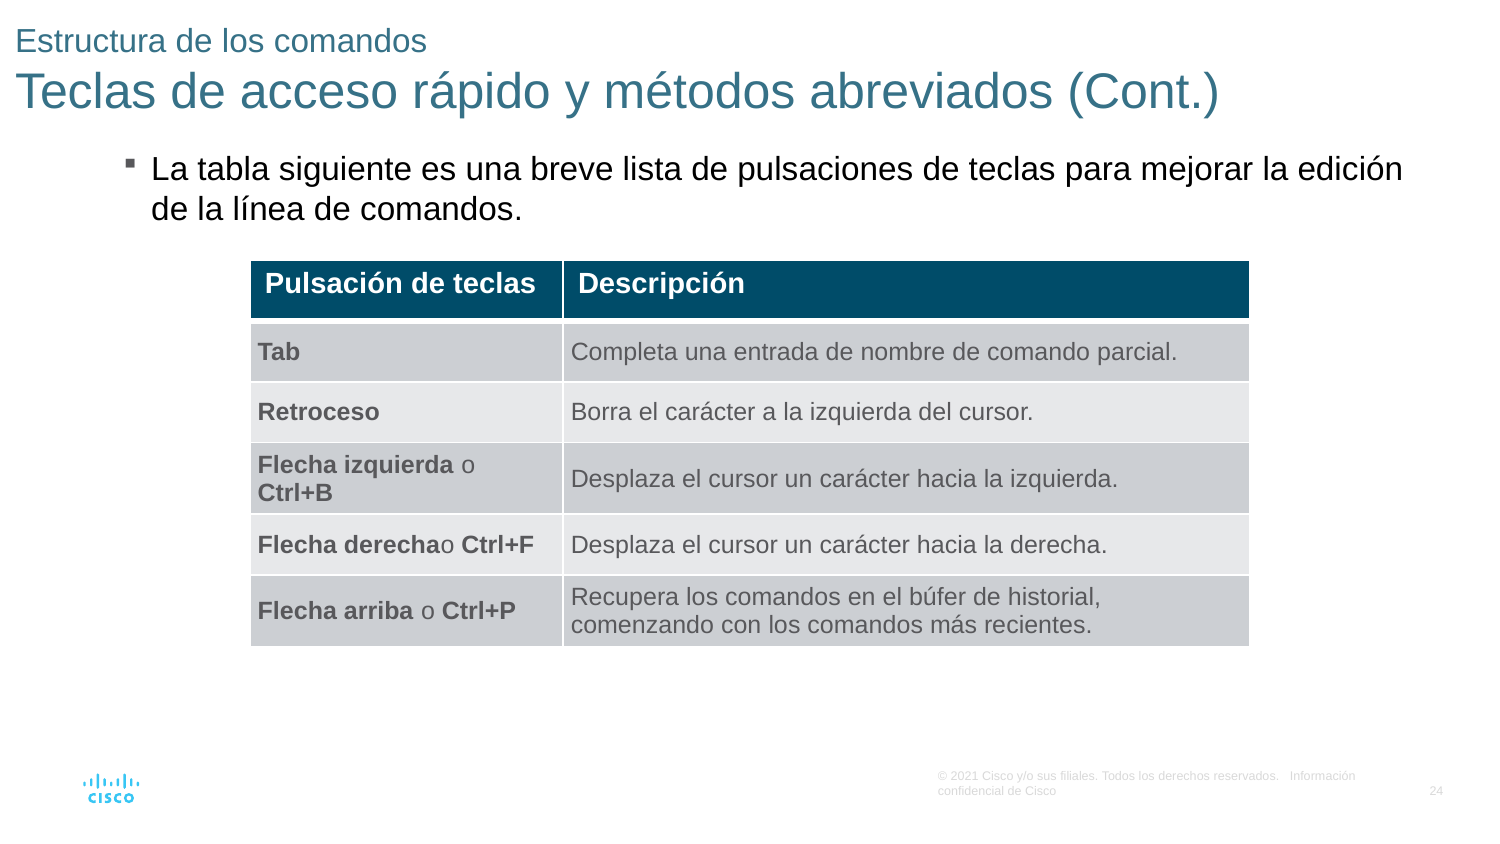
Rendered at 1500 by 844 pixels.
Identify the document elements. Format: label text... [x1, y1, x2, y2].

table_cell Tab [251, 324, 562, 381]
list La tabla siguiente es una breve lista de pulsaciones de teclas para mejorar la edición de la línea de comandos. [108, 139, 1439, 197]
table_cell Retroceso [251, 383, 562, 442]
table_cell Flecha derechao Ctrl+F [251, 515, 562, 574]
table_cell Borra el carácter a la izquierda del cursor. [564, 383, 1249, 442]
table_cell Flecha arriba o Ctrl+P [251, 576, 562, 646]
table_header Pulsación de teclas [251, 261, 562, 318]
title Estructura de los comandos Teclas de acceso rápido y métodos abreviados (Cont.) [0, 6, 1500, 131]
table_header Descripción [564, 261, 1249, 318]
table_cell Recupera los comandos en el búfer de historial, comenzando con los comandos más recientes. [564, 576, 1249, 646]
table_cell Desplaza el cursor un carácter hacia la derecha. [564, 515, 1249, 574]
table_cell Desplaza el cursor un carácter hacia la izquierda. [564, 443, 1249, 513]
table_cell Flecha izquierda o Ctrl+B [251, 443, 562, 513]
table_cell Completa una entrada de nombre de comando parcial. [564, 324, 1249, 381]
